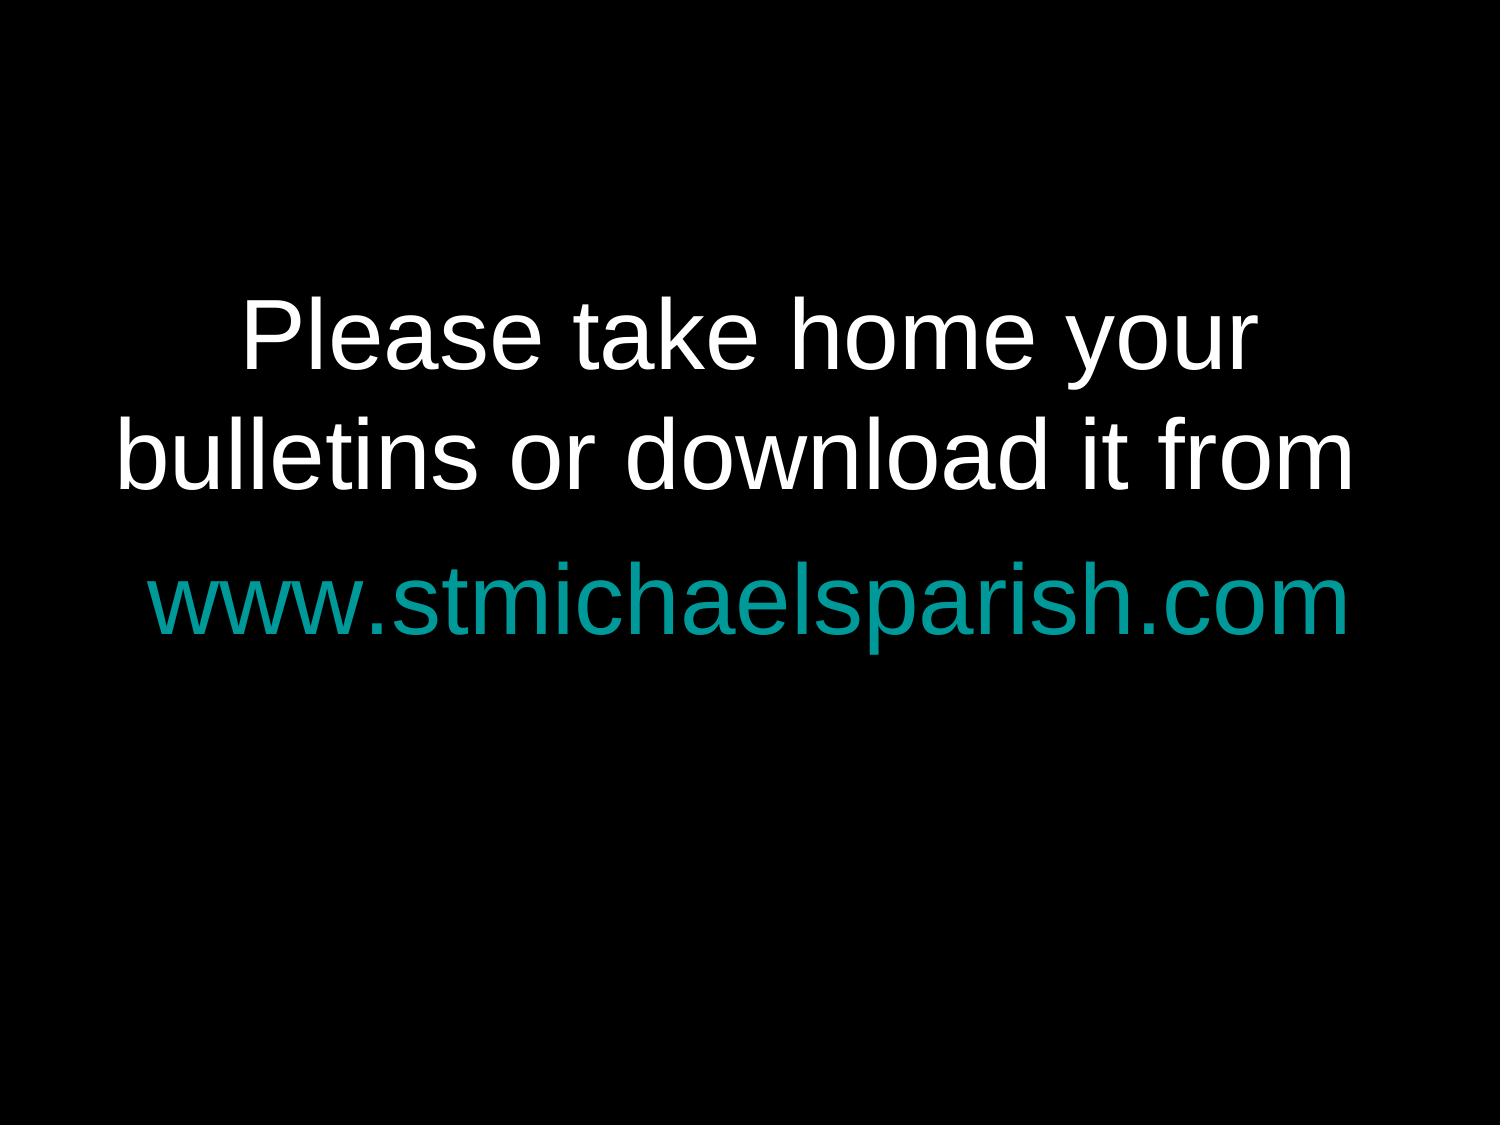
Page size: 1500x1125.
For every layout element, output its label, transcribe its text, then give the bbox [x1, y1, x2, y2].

list Please take home your bulletins or download it from www.stmichaelsparish.com [75, 262, 1426, 1006]
